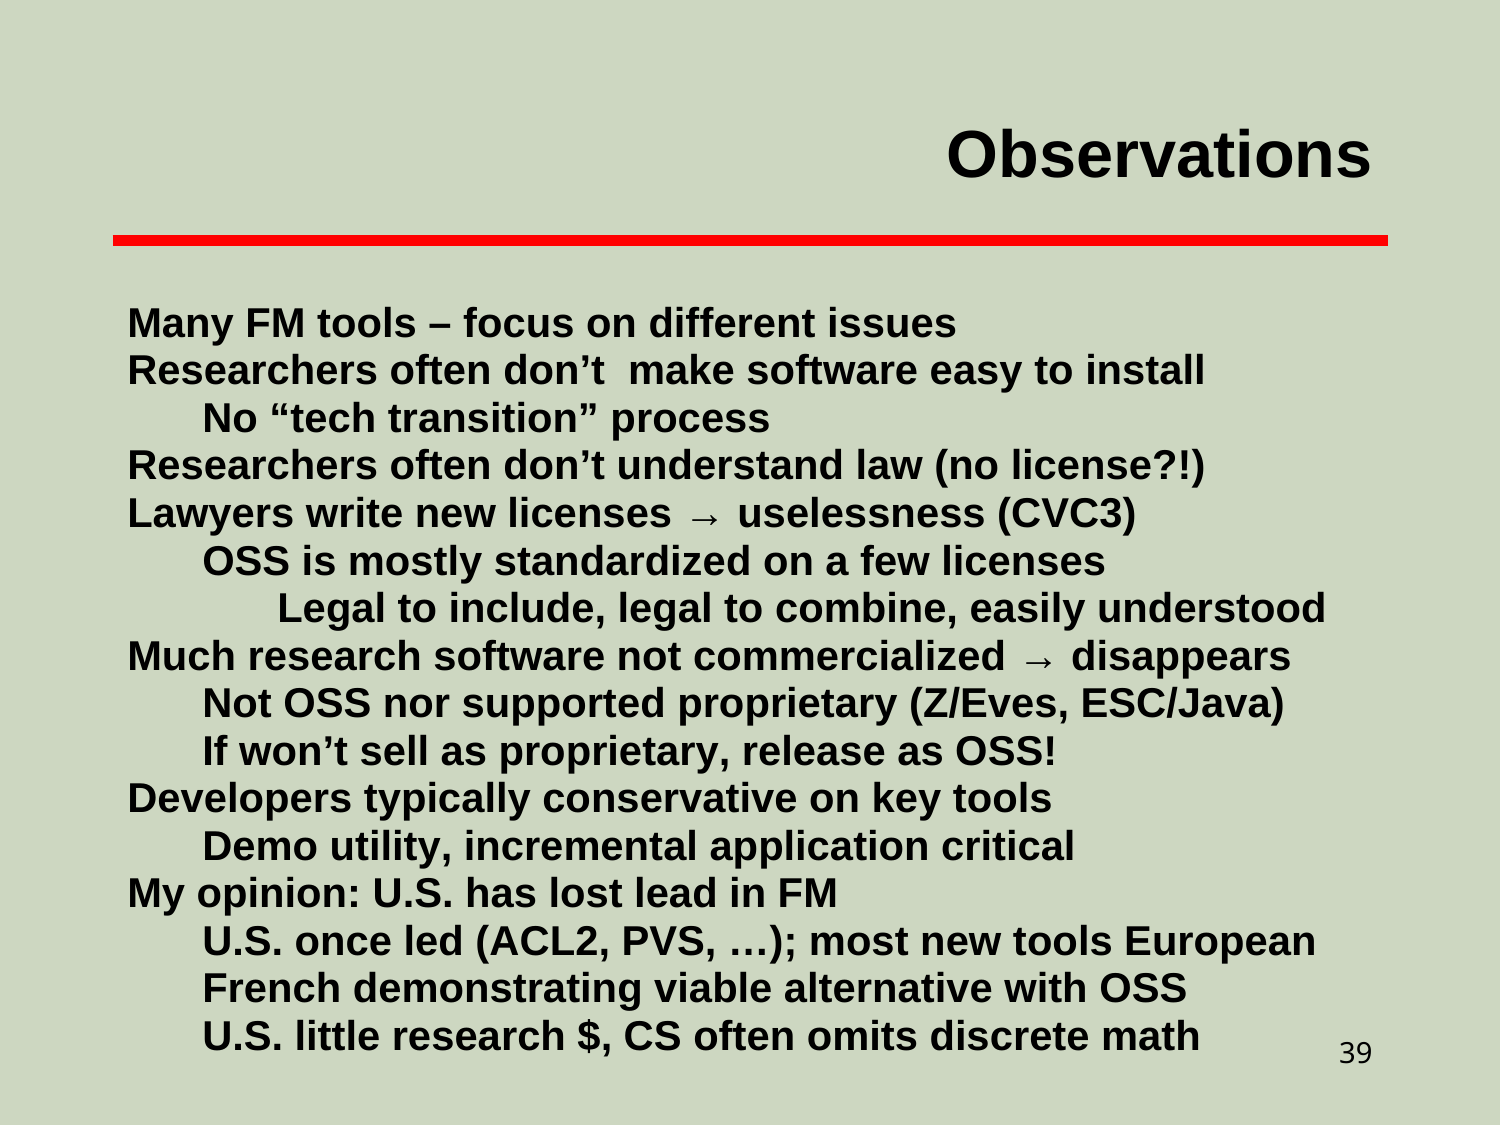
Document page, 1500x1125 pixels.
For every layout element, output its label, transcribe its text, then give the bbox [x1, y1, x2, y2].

list Many FM tools – focus on different issues Researchers often don’t make software easy to install No “tech transition” process Researchers often don’t understand law (no license?!) Lawyers write new licenses → uselessness (CVC3) OSS is mostly standardized on a few licenses Legal to include, legal to combine, easily understood Much research software not commercialized → disappears Not OSS nor supported proprietary (Z/Eves, ESC/Java) If won’t sell as proprietary, release as OSS! Developers typically conservative on key tools Demo utility, incremental application critical My opinion: U.S. has lost lead in FM U.S. once led (ACL2, PVS, …); most new tools European French demonstrating viable alternative with OSS U.S. little research $, CS often omits discrete math [112, 299, 1388, 1075]
title Observations [337, 85, 1388, 224]
